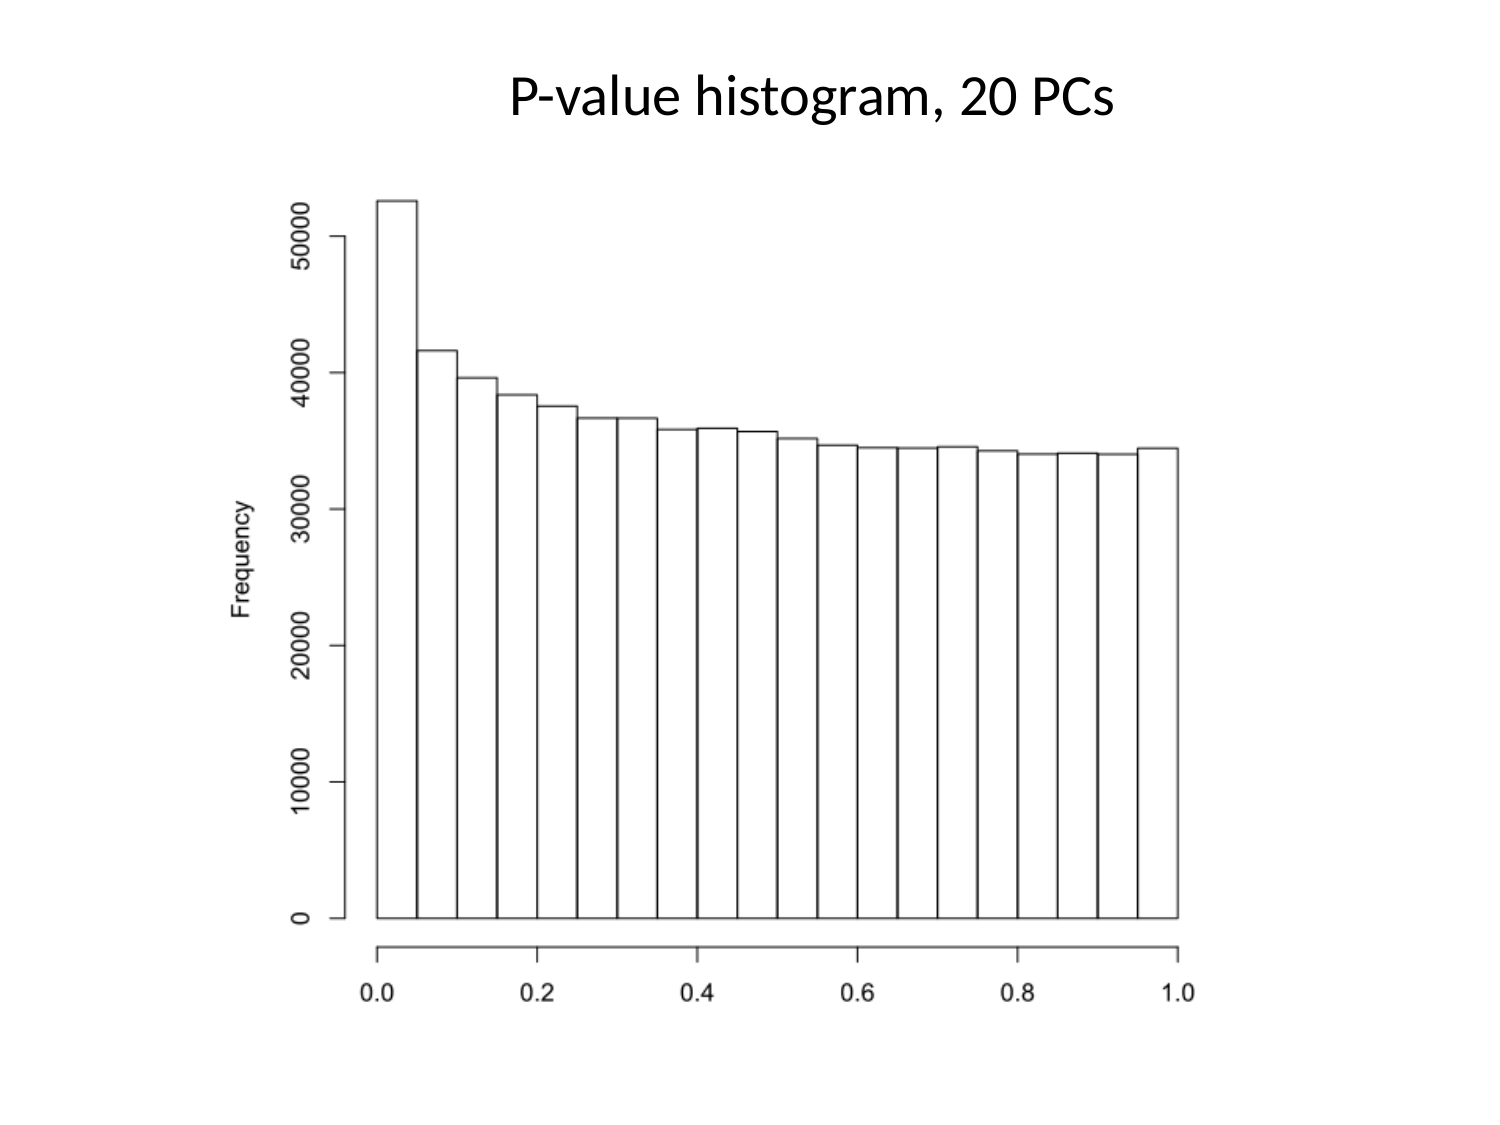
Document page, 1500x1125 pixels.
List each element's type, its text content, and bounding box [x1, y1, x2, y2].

text_box P-value histogram, 20 PCs [287, 50, 1338, 135]
picture [230, 162, 1270, 1027]
